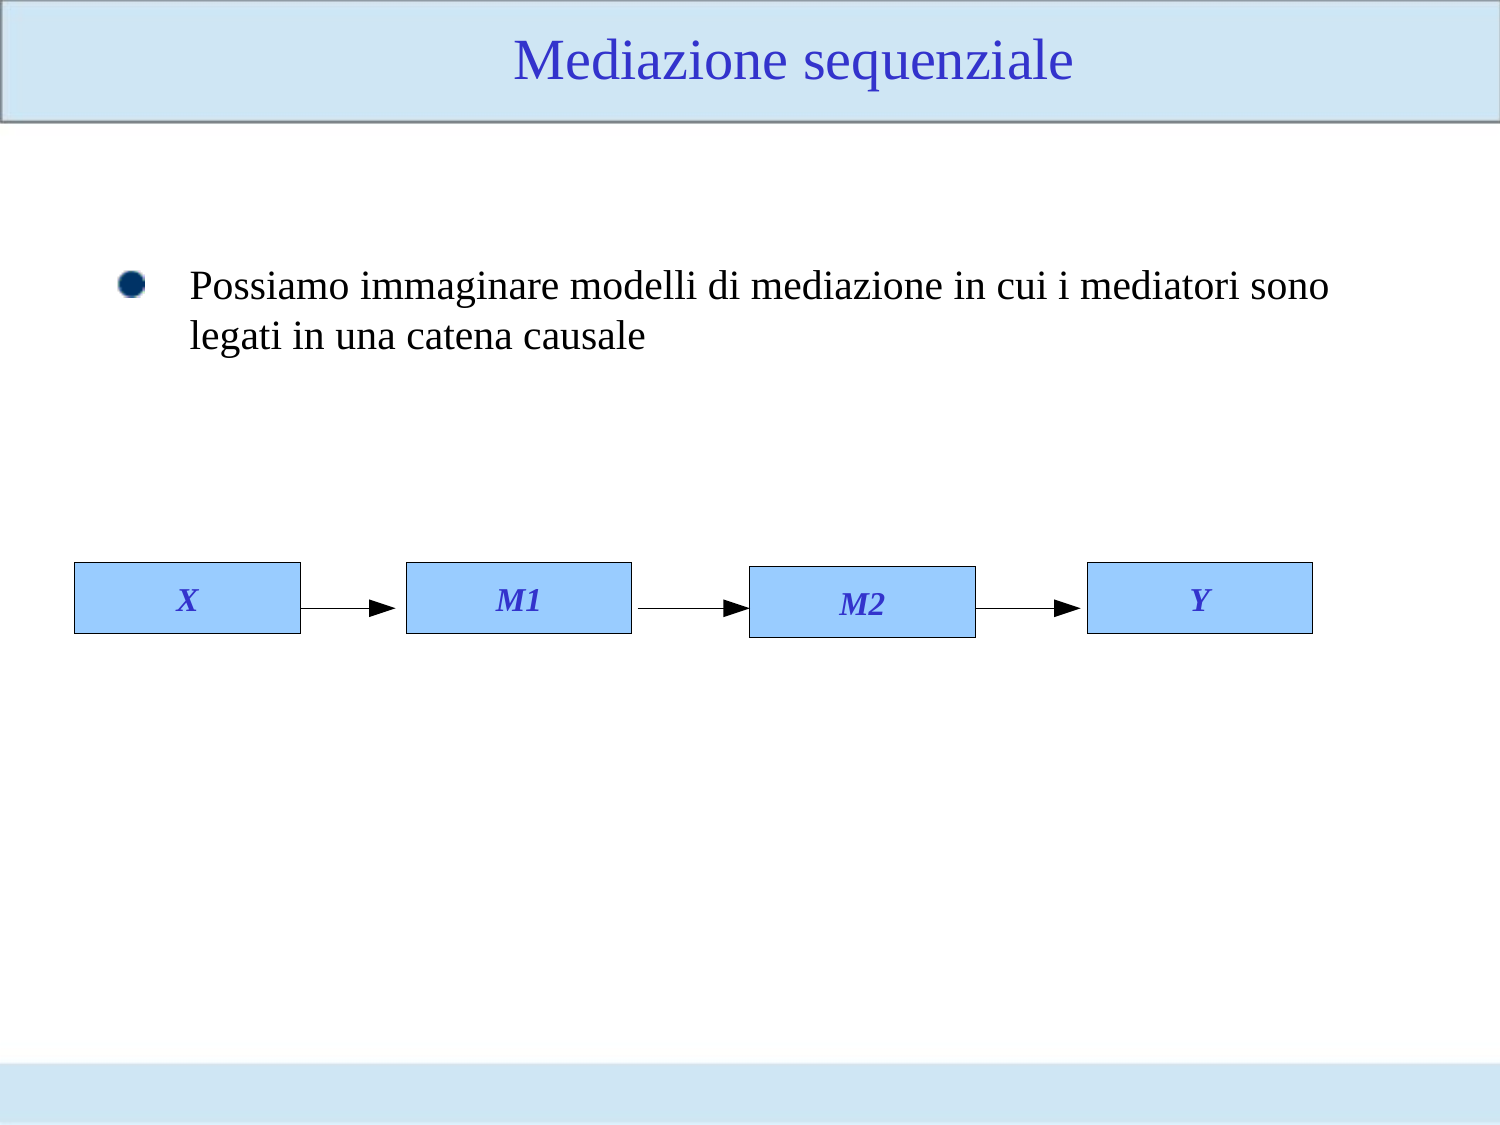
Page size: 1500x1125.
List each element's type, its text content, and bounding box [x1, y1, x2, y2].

text_box Y [1087, 562, 1313, 634]
text_box X [74, 562, 301, 634]
text_box M1 [406, 562, 632, 634]
text_box Possiamo immaginare modelli di mediazione in cui i mediatori sono legati in una catena causale [99, 249, 1438, 366]
title Mediazione sequenziale [138, 0, 1451, 113]
picture [0, 0, 1500, 1125]
text_box M2 [749, 566, 976, 638]
